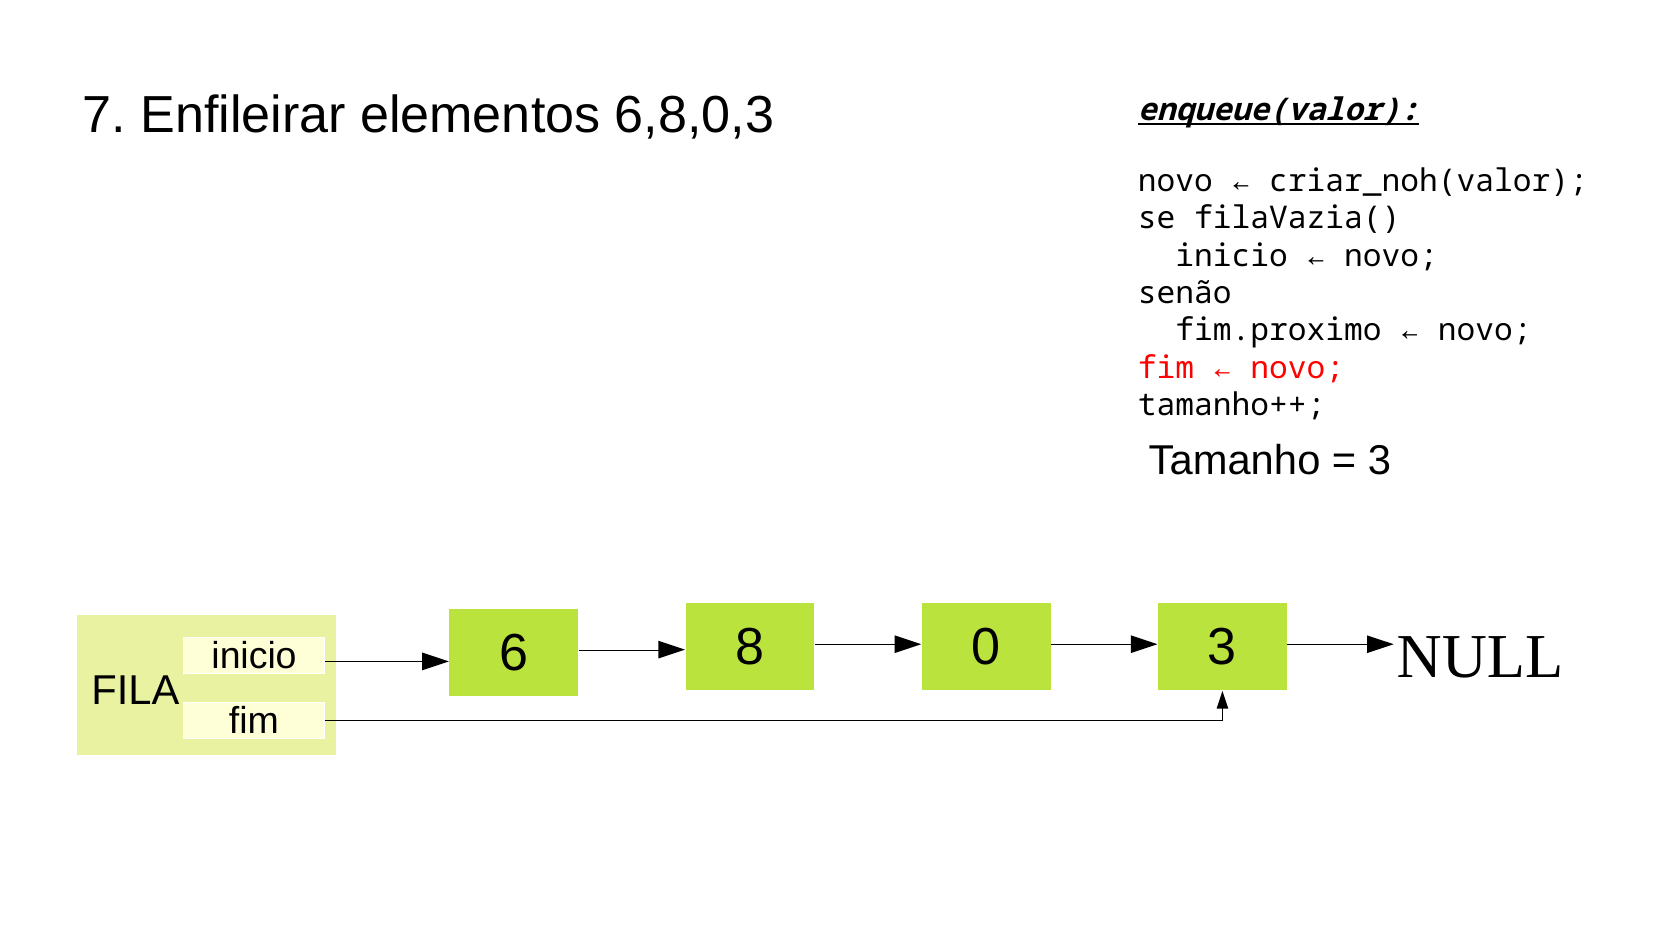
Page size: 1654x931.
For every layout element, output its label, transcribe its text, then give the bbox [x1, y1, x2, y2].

text_box FILA [76, 659, 195, 721]
text_box 0 [921, 602, 1052, 691]
text_box [76, 721, 337, 756]
title 7. Enfileirar elementos 6,8,0,3 [82, 37, 1571, 193]
text_box NULL [1381, 614, 1583, 692]
text_box [76, 614, 337, 661]
text_box fim [183, 702, 325, 739]
text_box Tamanho = 3 [1133, 430, 1418, 491]
text_box 8 [685, 602, 815, 691]
text_box 6 [448, 608, 579, 697]
text_box [195, 662, 337, 720]
text_box enqueue(valor): novo ← criar_noh(valor); se filaVazia() inicio ← novo; senão fim.proximo ← novo; fim ← novo; tamanho++; [1123, 81, 1613, 430]
text_box 3 [1157, 602, 1288, 691]
text_box inicio [183, 637, 325, 674]
